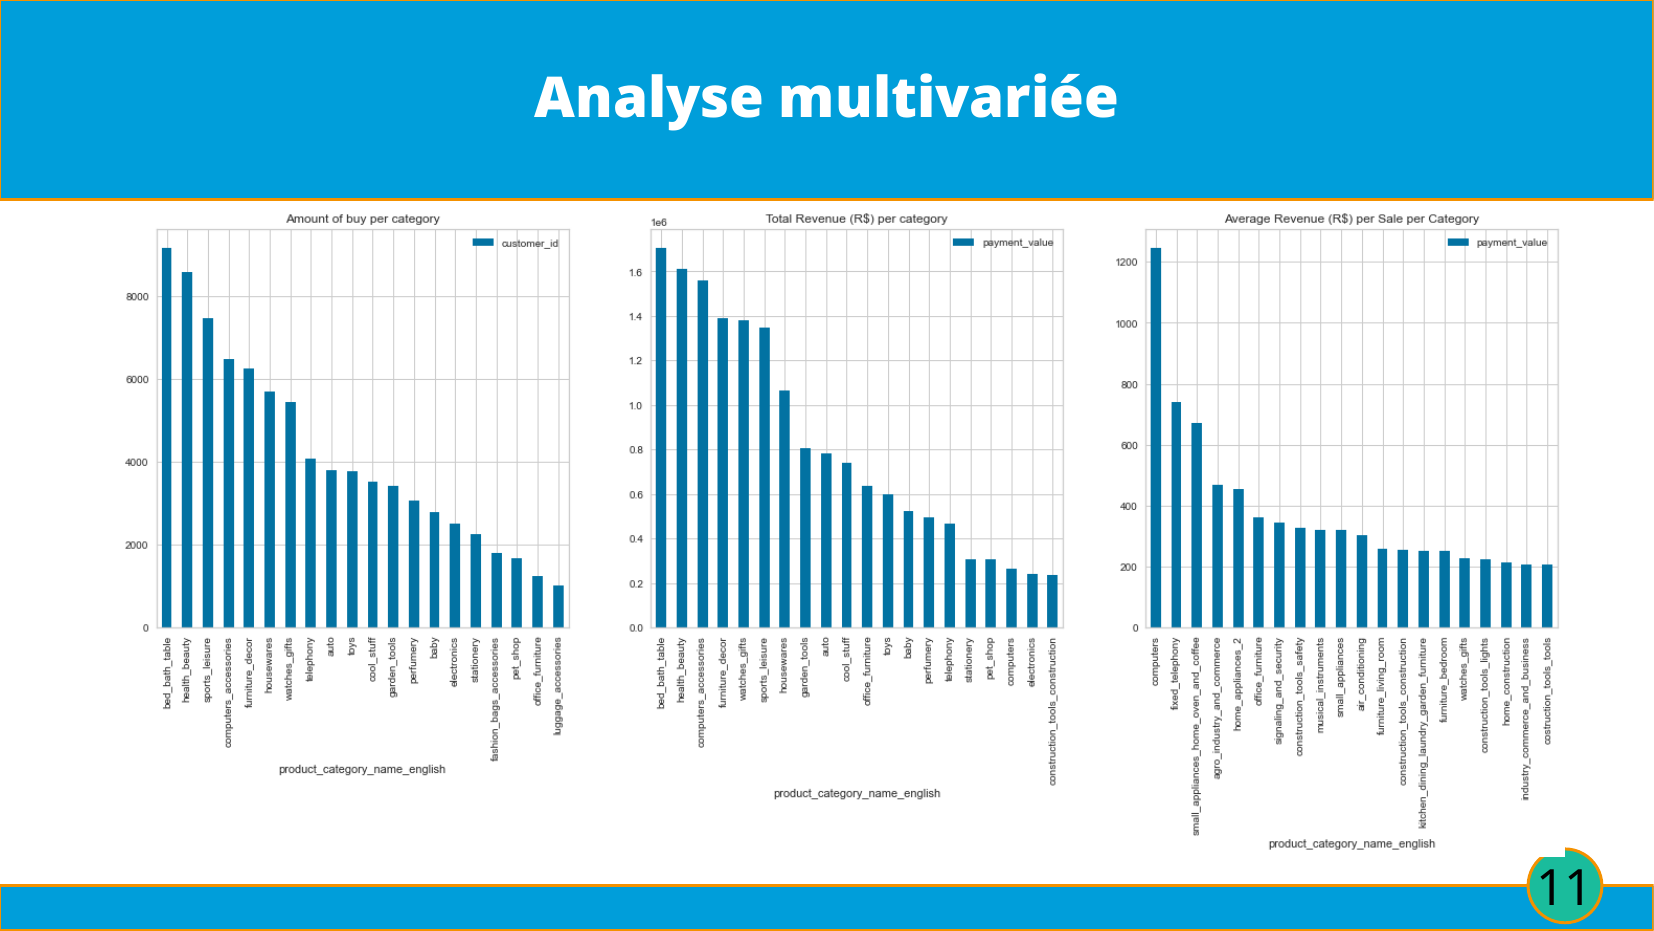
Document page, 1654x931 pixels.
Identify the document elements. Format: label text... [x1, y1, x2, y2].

picture [118, 206, 1565, 857]
title Analyse multivariée [59, 37, 1595, 155]
